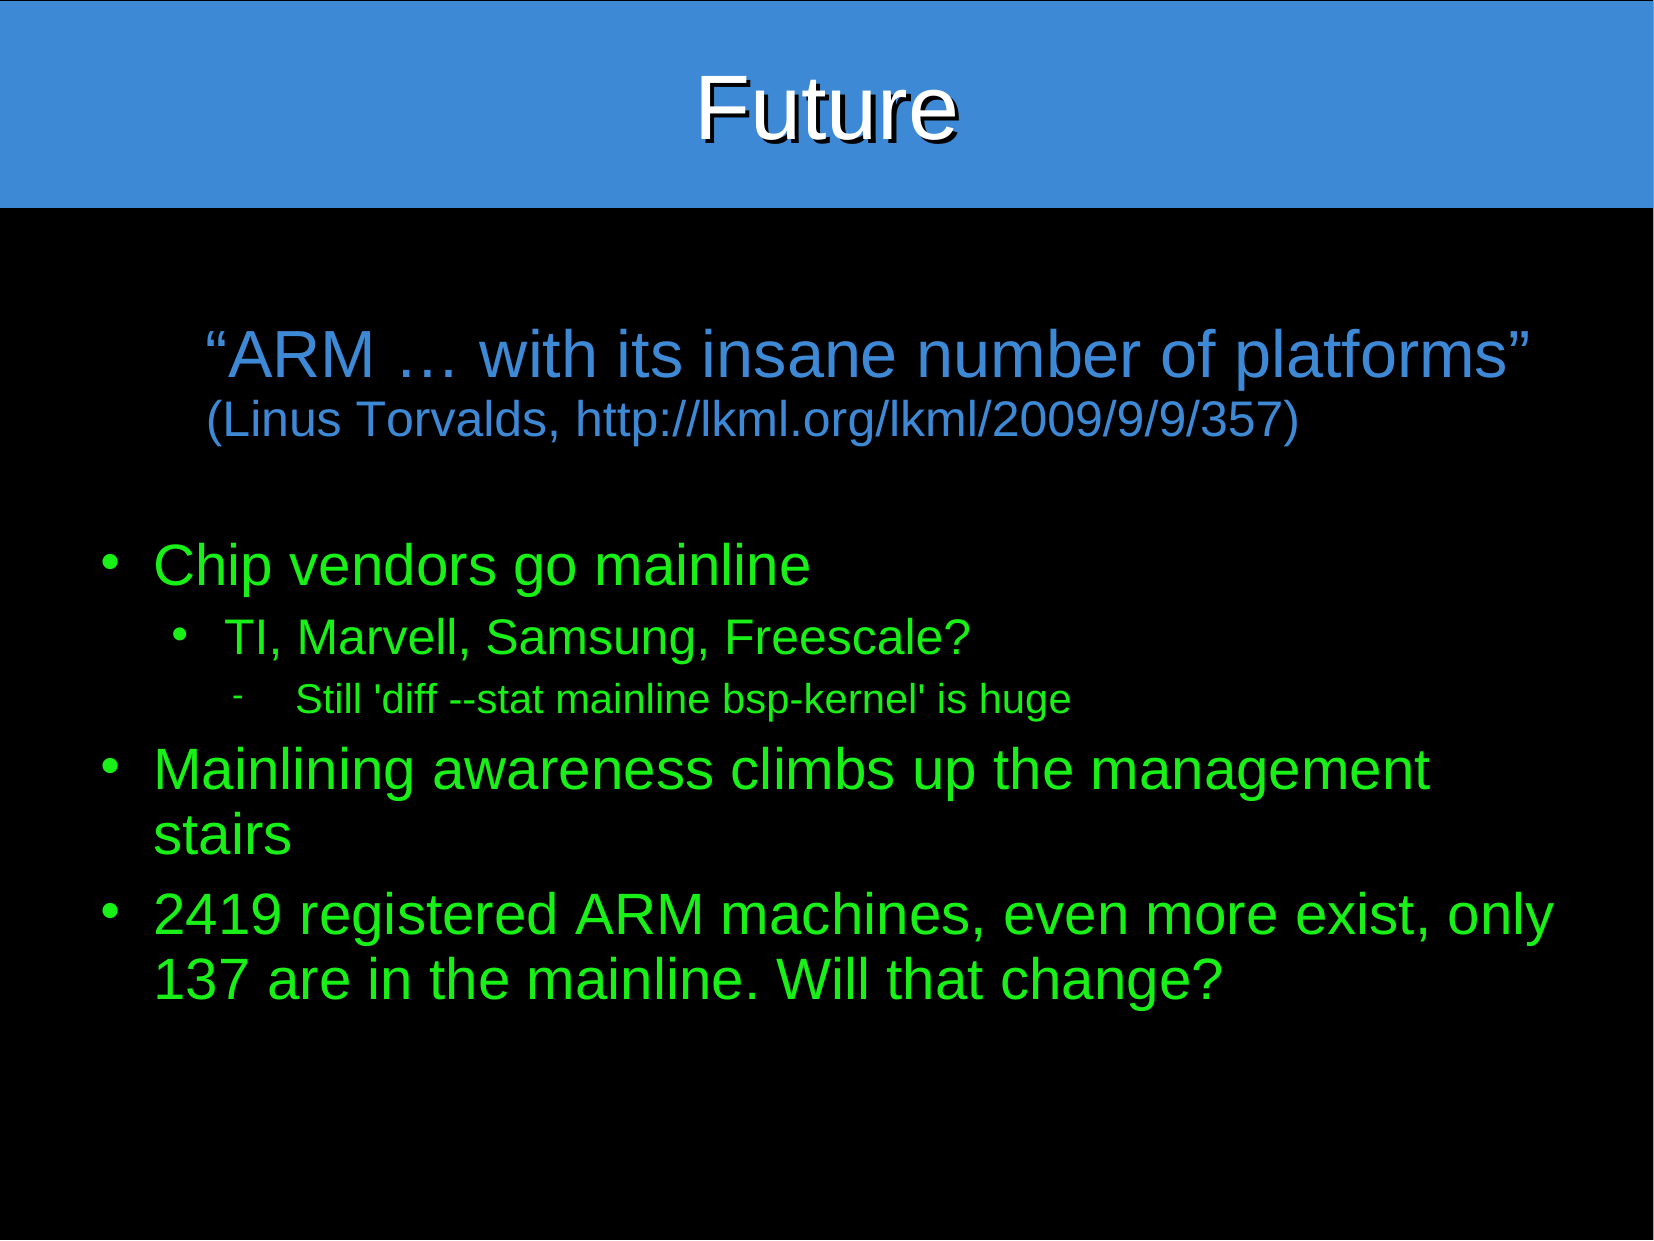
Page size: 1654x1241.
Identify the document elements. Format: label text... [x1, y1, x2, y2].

text_box “ARM … with its insane number of platforms” (Linus Torvalds, http://lkml.org/lkml/2009/9/9/357) [191, 310, 1616, 456]
title Future [0, 1, 1654, 208]
list Chip vendors go mainline TI, Marvell, Samsung, Freescale? Still 'diff --stat mainline bsp-kernel' is huge Mainlining awareness climbs up the management stairs 2419 registered ARM machines, even more exist, only 137 are in the mainline. Will that change? [82, 527, 1572, 1162]
